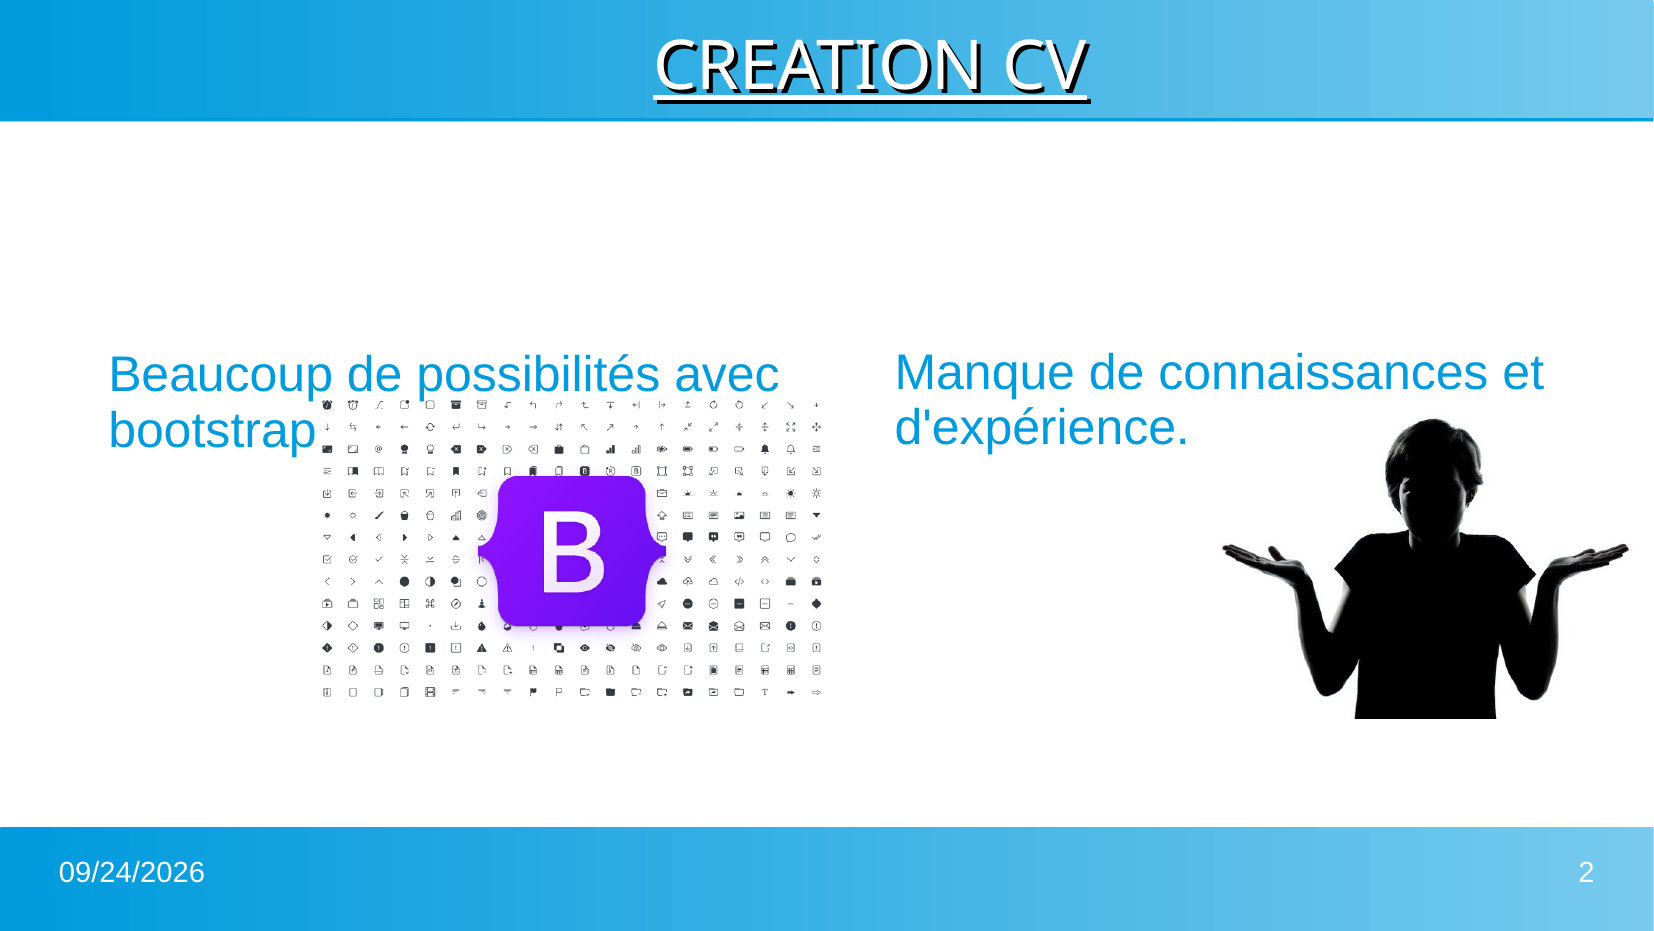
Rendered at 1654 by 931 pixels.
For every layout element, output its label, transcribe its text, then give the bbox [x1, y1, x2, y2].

list Beaucoup de possibilités avec bootstrap [37, 112, 787, 704]
picture [1209, 408, 1636, 719]
list Manque de connaissances et d'expérience. [823, 110, 1574, 701]
title CREATION CV [102, 17, 1638, 109]
picture [314, 392, 829, 705]
